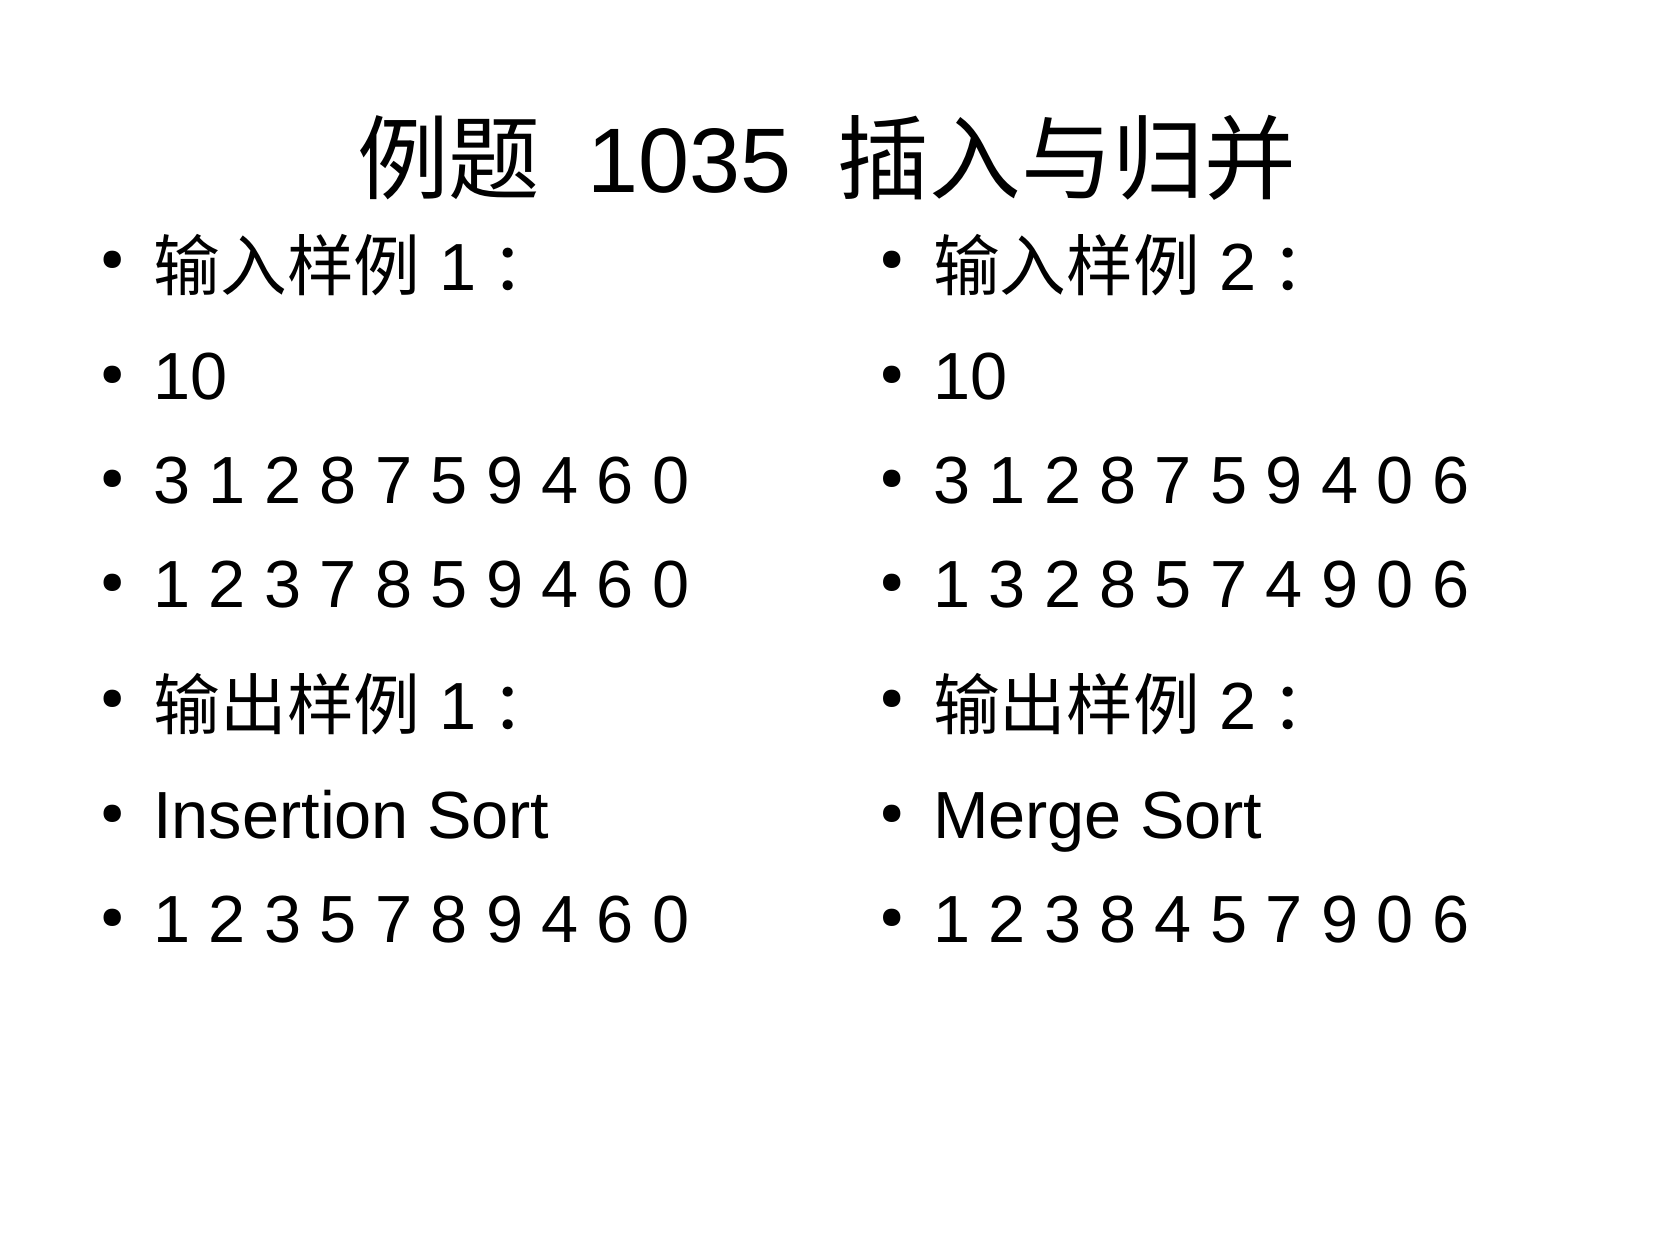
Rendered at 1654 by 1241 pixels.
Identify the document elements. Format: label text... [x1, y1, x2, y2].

list 输入样例1： 10 3 1 2 8 7 5 9 4 6 0 1 2 3 7 8 5 9 4 6 0 输出样例1： Insertion Sort 1 2 3 5 7 8 9 4 6 0 [82, 212, 815, 1241]
title 例题 1035 插入与归并 [82, 49, 1571, 257]
list 输入样例2： 10 3 1 2 8 7 5 9 4 0 6 1 3 2 8 5 7 4 9 0 6 输出样例2： Merge Sort 1 2 3 8 4 5 7 9 0 6 [862, 212, 1595, 1241]
